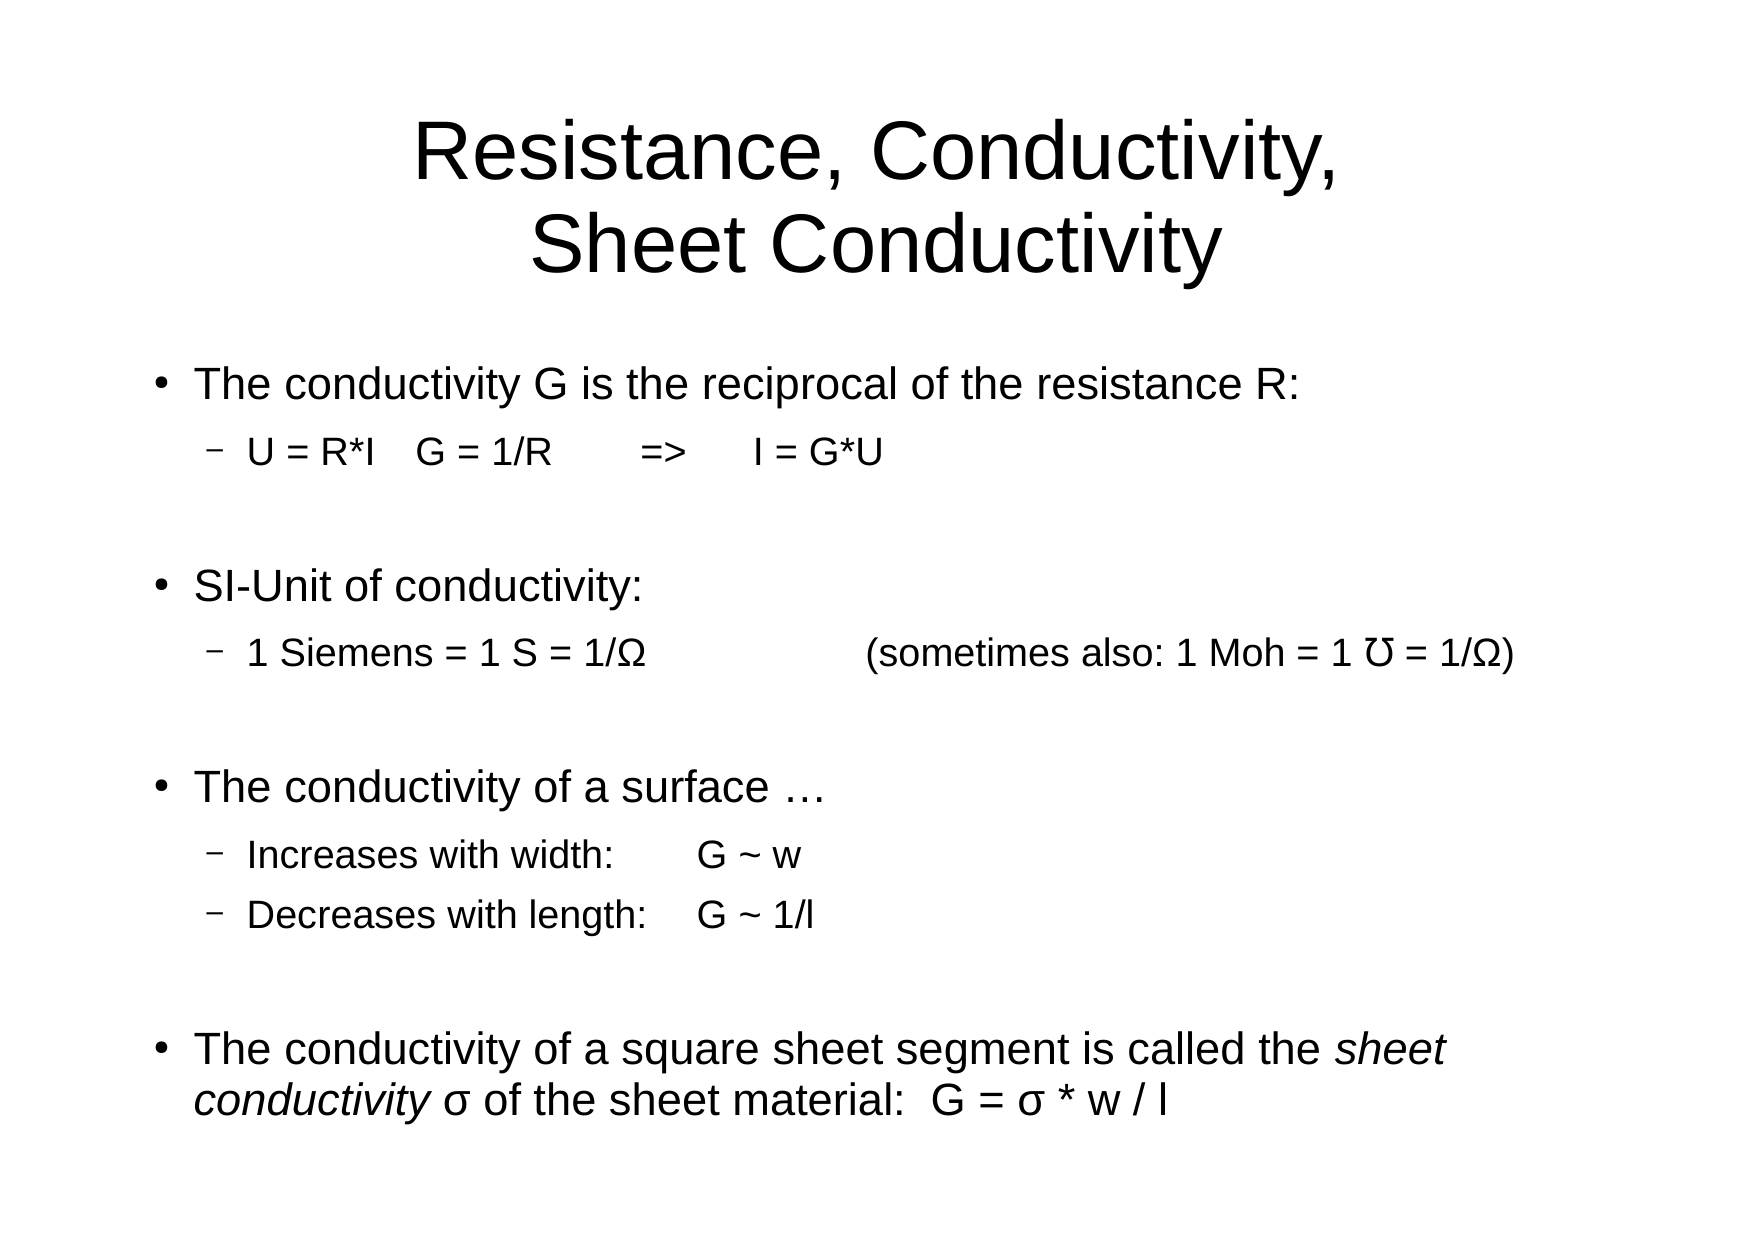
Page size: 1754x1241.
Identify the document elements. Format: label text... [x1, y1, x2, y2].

title Resistance, Conductivity, Sheet Conductivity [140, 103, 1614, 291]
list The conductivity G is the reciprocal of the resistance R: U = R*I G = 1/R => I = G*U SI-Unit of conductivity: 1 Siemens = 1 S = 1/Ω (sometimes also: 1 Moh = 1 ℧ = 1/Ω) The conductivity of a surface … Increases with width: G ~ w Decreases with length: G ~ 1/l The conductivity of a square sheet segment is called the sheet conductivity σ of the sheet material: G = σ * w / l [140, 358, 1581, 1139]
